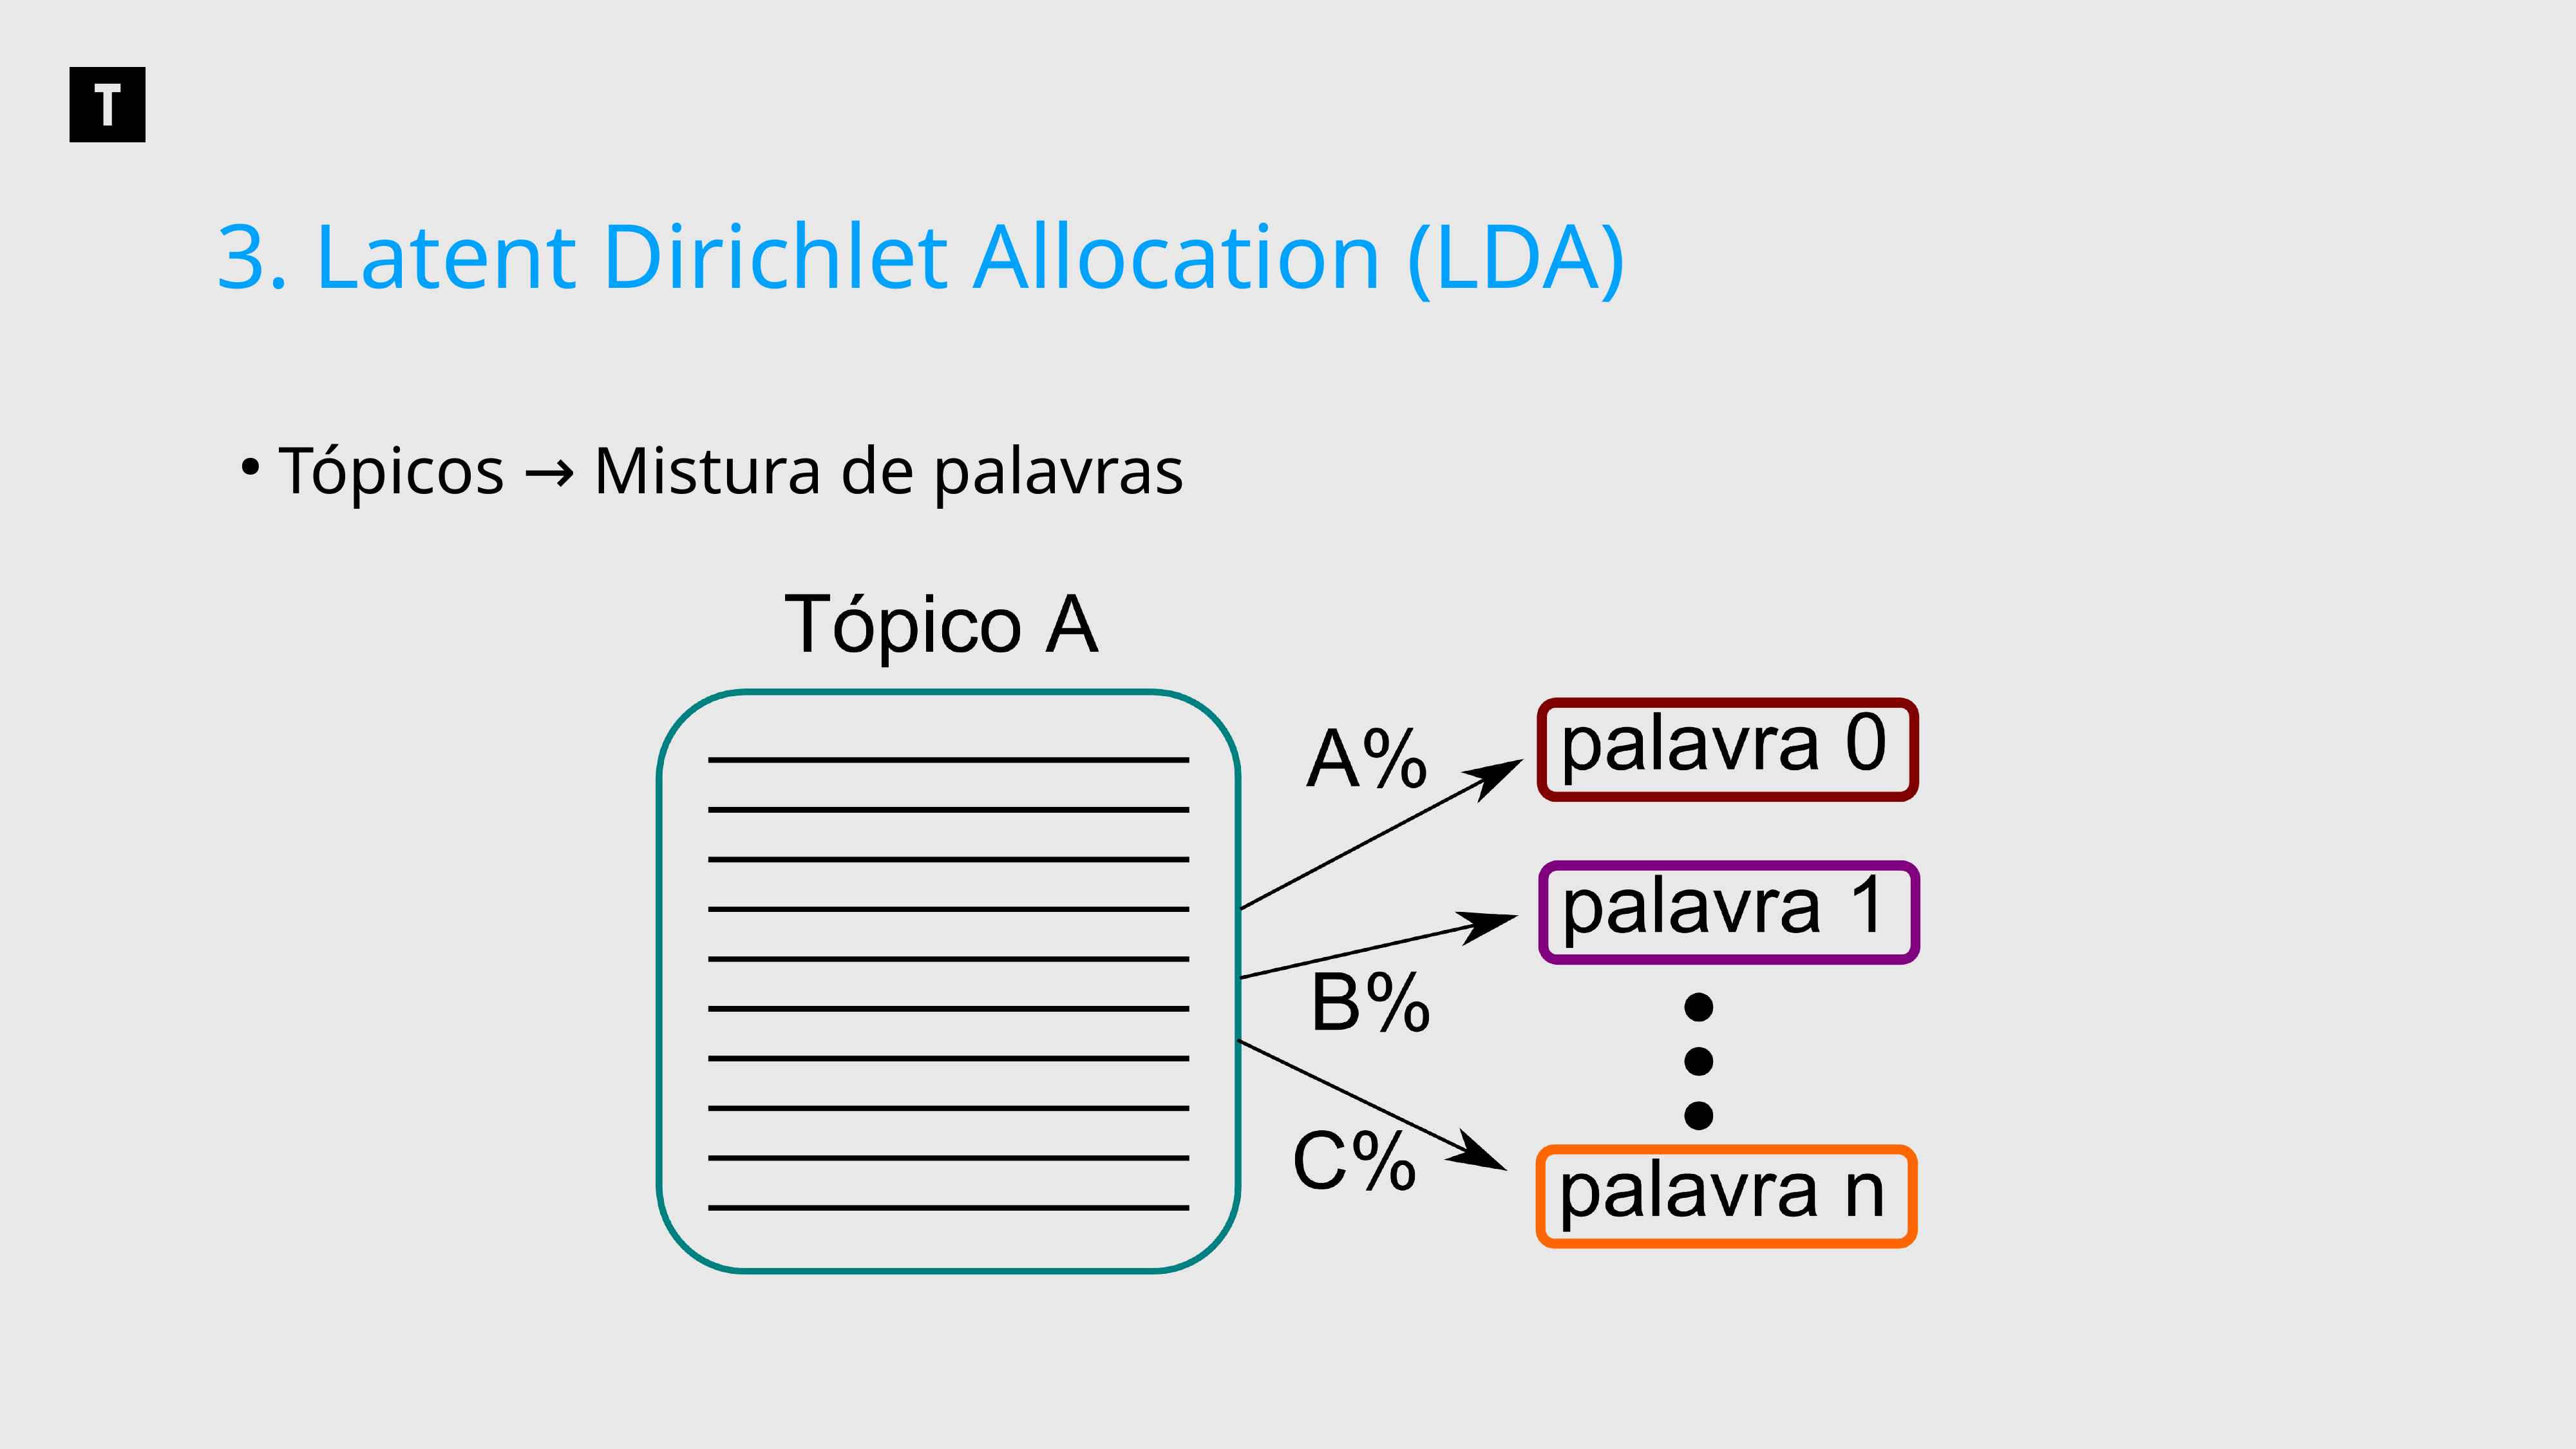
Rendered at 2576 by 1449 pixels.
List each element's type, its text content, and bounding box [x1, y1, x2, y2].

picture [656, 594, 1920, 1274]
text_box Tópicos → Mistura de palavras [211, 385, 2351, 589]
text_box 3. Latent Dirichlet Allocation (LDA) [211, 194, 2267, 312]
picture [70, 67, 146, 142]
